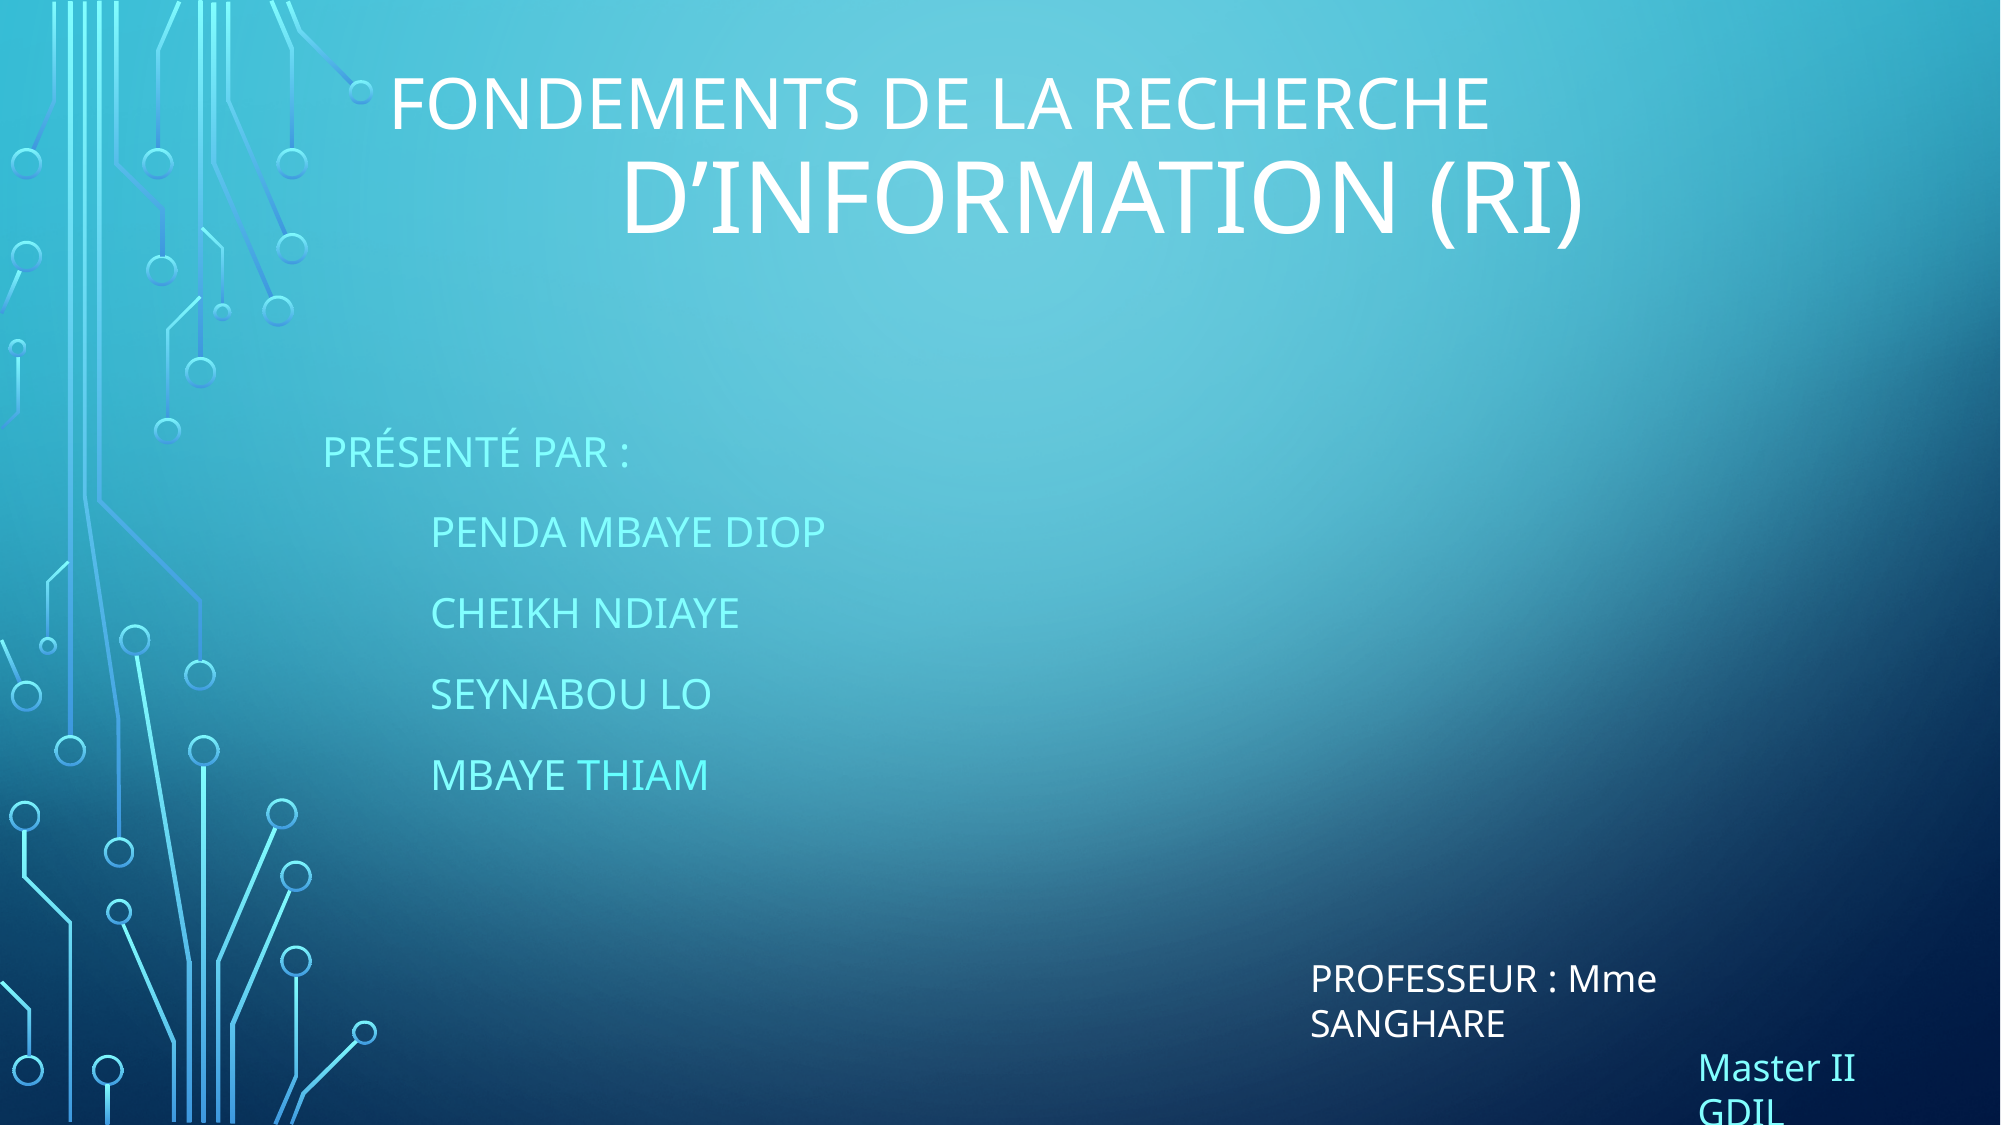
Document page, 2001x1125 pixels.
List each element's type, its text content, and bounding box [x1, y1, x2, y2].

subtitle Présenté par : penda mbaye diop cheikh ndiaye seynabou lo mbaye thiam [307, 407, 1750, 863]
title Fondements de la recherche [373, 27, 1750, 153]
text_box Master II GDIL [1682, 1036, 1943, 1098]
text_box D’INFORMATION (RI) [499, 126, 1624, 263]
text_box PROFESSEUR : Mme SANGHARE [1295, 947, 1813, 1008]
